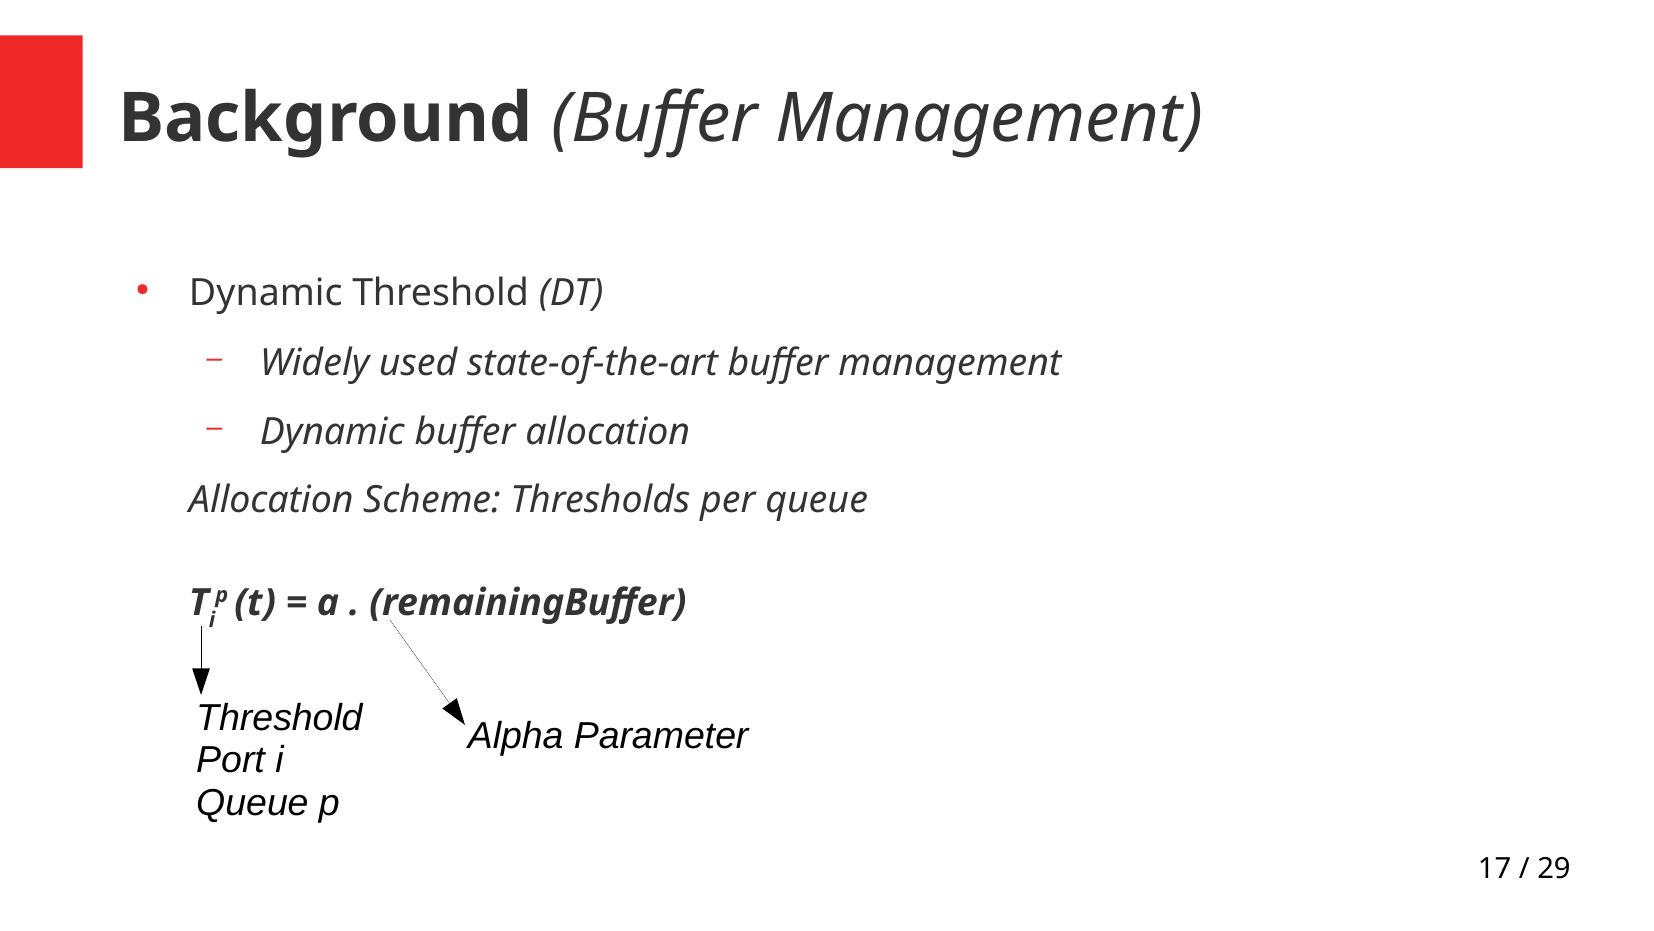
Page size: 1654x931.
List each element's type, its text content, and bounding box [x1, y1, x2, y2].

list Dynamic Threshold (DT) Widely used state-of-the-art buffer management Dynamic buffer allocation Allocation Scheme: Thresholds per queue Tip (t) = a . (remainingBuffer) [118, 265, 1536, 806]
text_box Alpha Parameter [453, 707, 769, 765]
text_box Threshold Port i Queue p [181, 689, 391, 831]
title Background (Buffer Management) [118, 36, 1571, 193]
